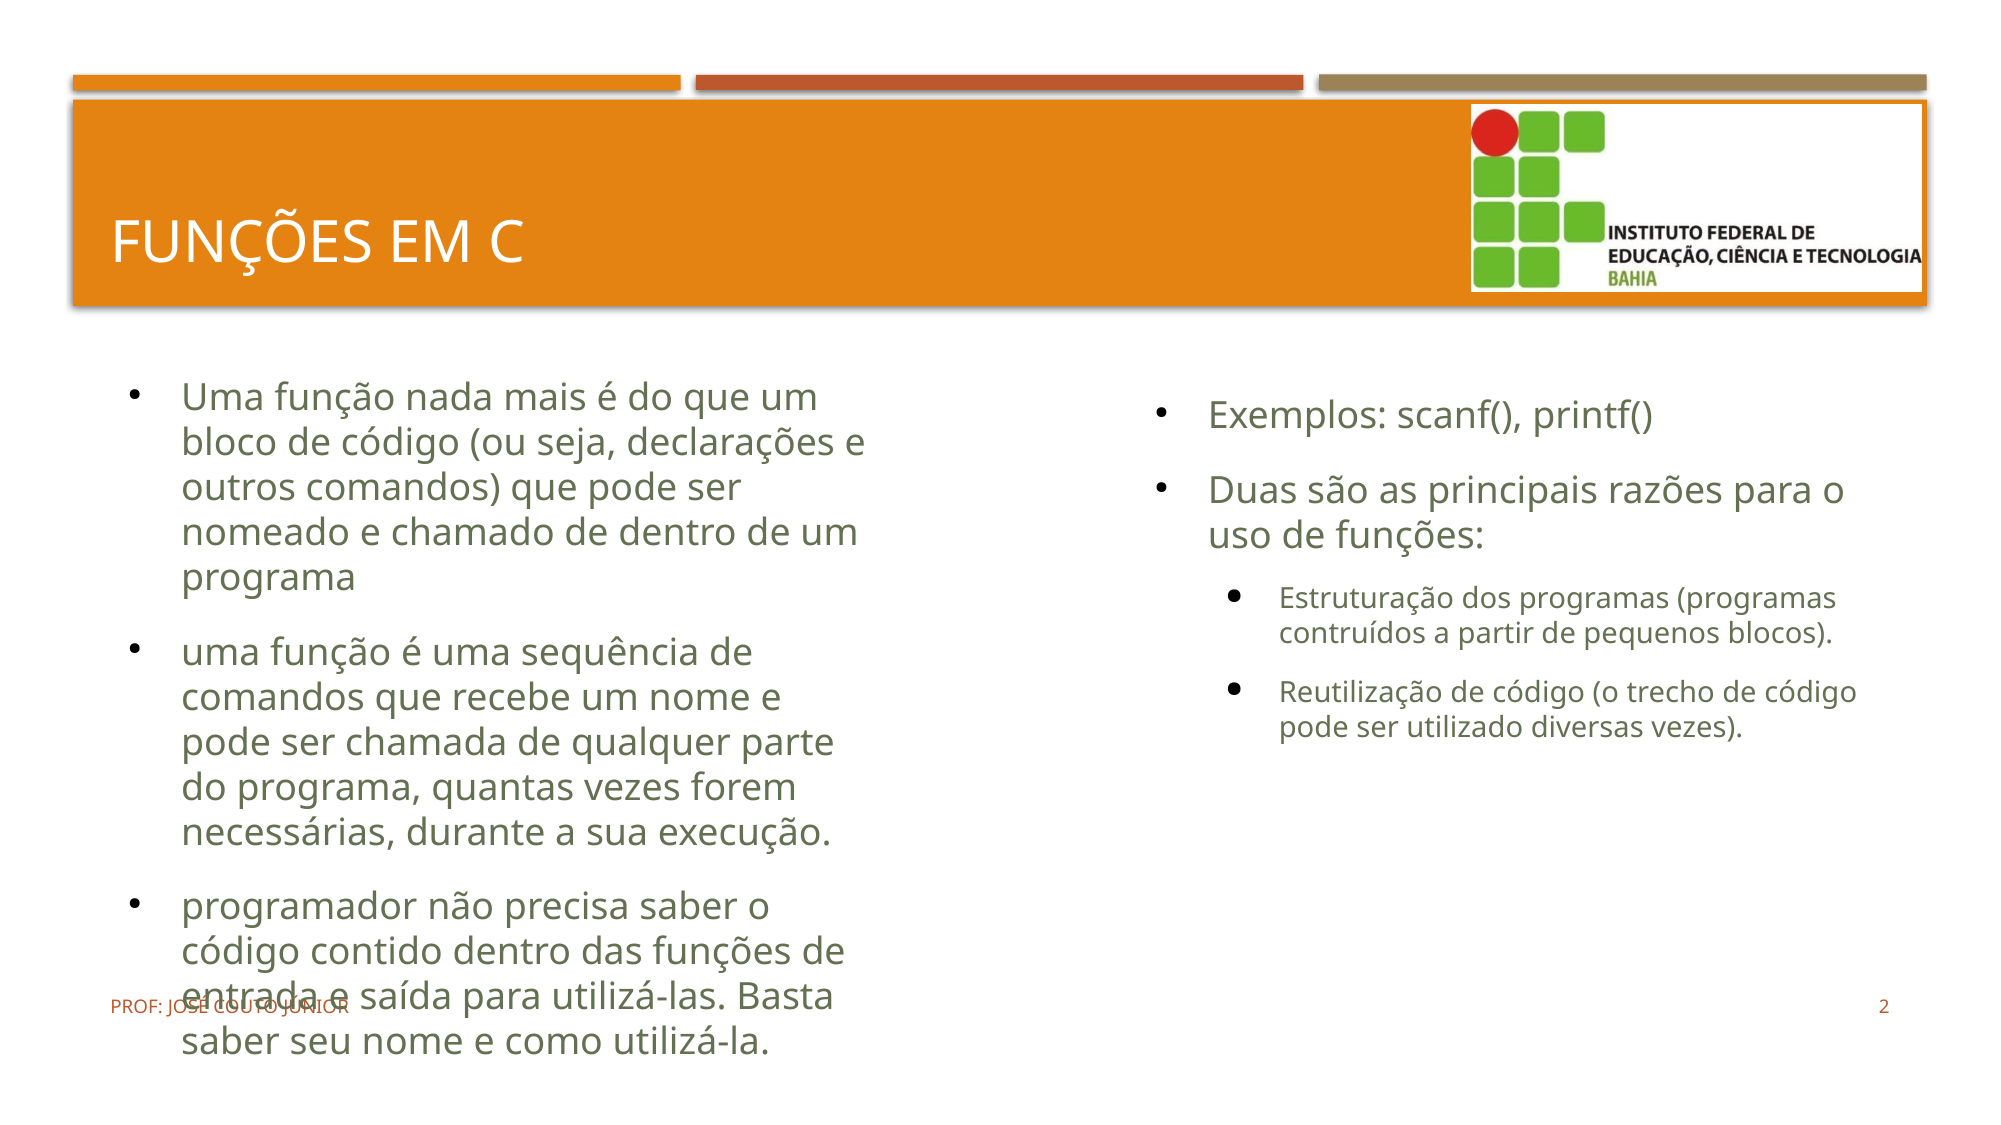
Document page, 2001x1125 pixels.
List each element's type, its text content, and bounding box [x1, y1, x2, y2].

list Uma função nada mais é do que um bloco de código (ou seja, declarações e outros comandos) que pode ser nomeado e chamado de dentro de um programa uma função é uma sequência de comandos que recebe um nome e pode ser chamada de qualquer parte do programa, quantas vezes forem necessárias, durante a sua execução. programador não precisa saber o código contido dentro das funções de entrada e saída para utilizá-las. Basta saber seu nome e como utilizá-la. [95, 365, 886, 962]
title Funções em C [95, 119, 1471, 282]
footer Prof: José Couto Júnior [95, 976, 1230, 1037]
list Exemplos: scanf(), printf() Duas são as principais razões para o uso de funções: Estruturação dos programas (programas contruídos a partir de pequenos blocos). Reutilização de código (o trecho de código pode ser utilizado diversas vezes). [1122, 383, 1913, 980]
picture [1471, 104, 1922, 292]
